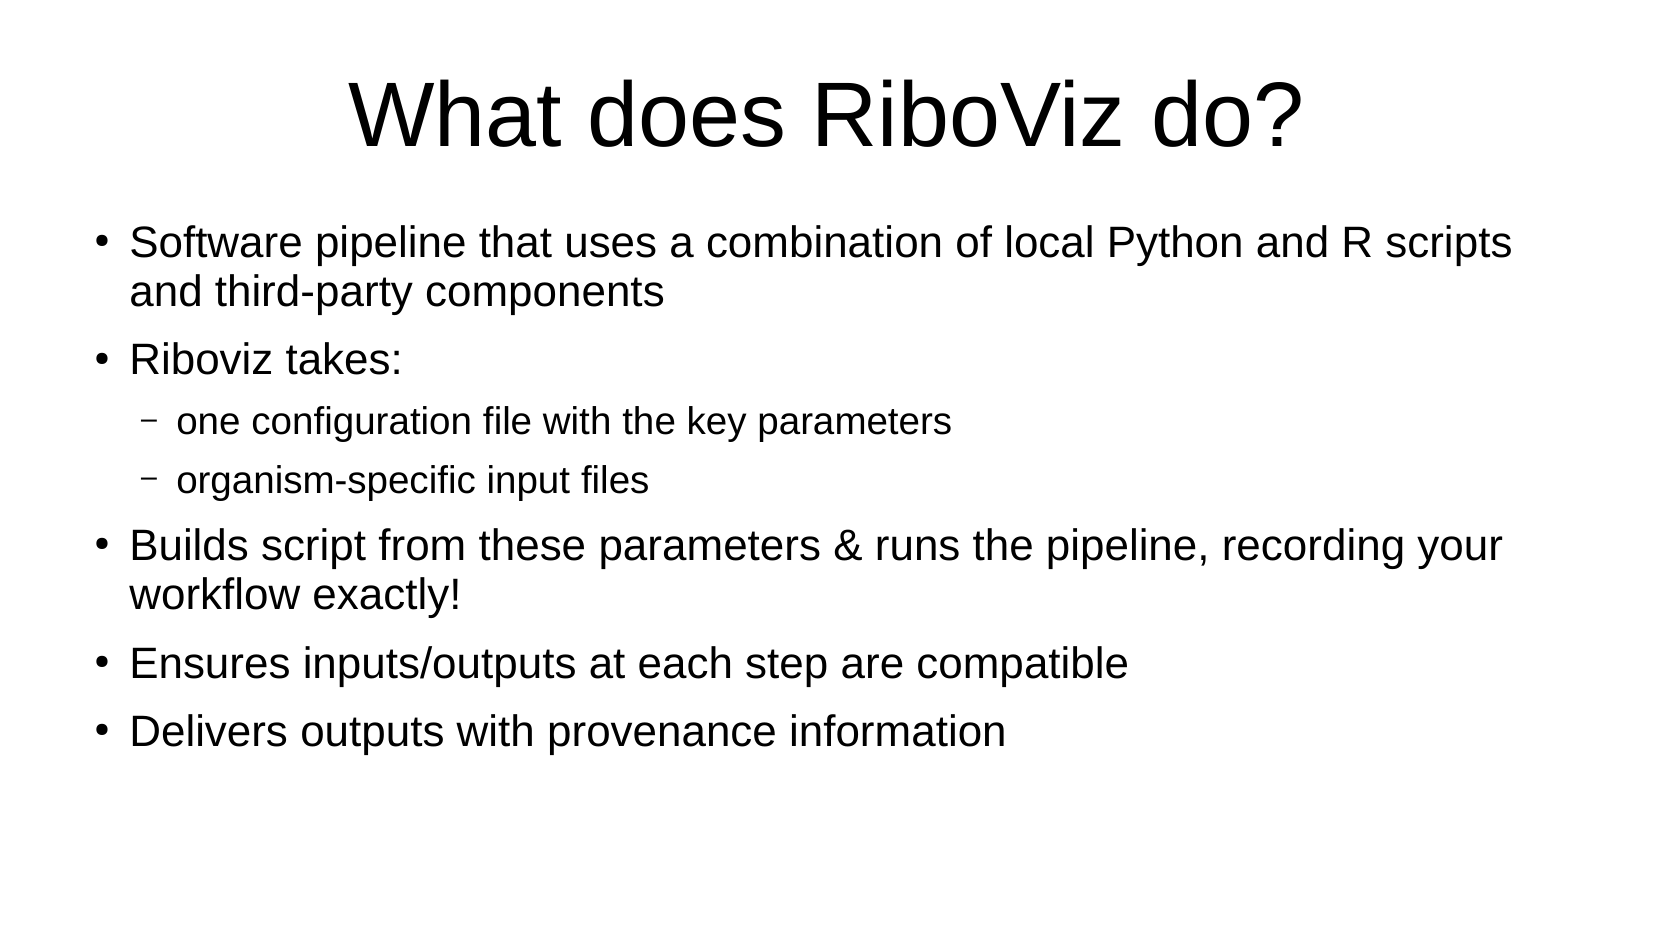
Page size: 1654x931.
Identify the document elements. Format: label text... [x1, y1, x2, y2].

list Software pipeline that uses a combination of local Python and R scripts and third-party components Riboviz takes: one configuration file with the key parameters organism-specific input files Builds script from these parameters & runs the pipeline, recording your workflow exactly! Ensures inputs/outputs at each step are compatible Delivers outputs with provenance information [82, 217, 1571, 758]
title What does RiboViz do? [82, 37, 1571, 193]
